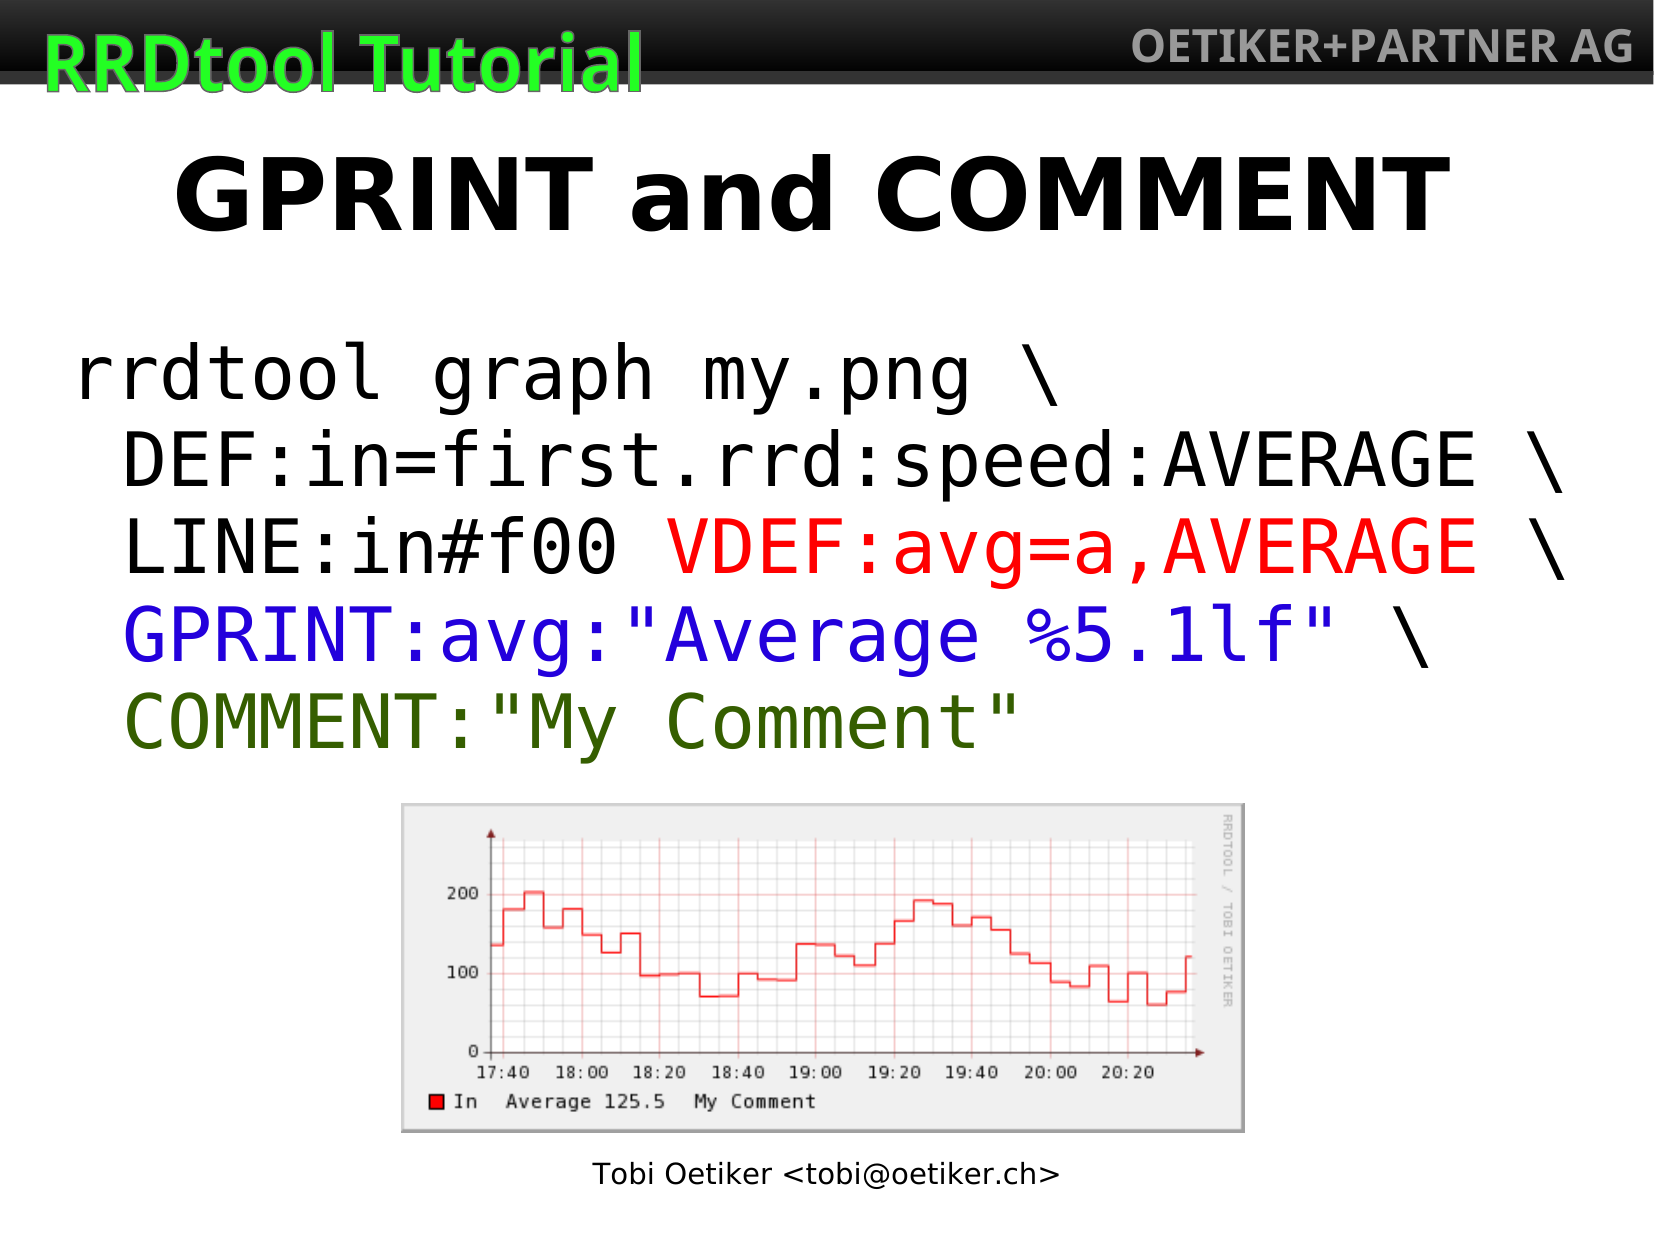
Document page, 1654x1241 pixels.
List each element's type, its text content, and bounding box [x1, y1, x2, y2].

title GPRINT and COMMENT [43, 137, 1582, 287]
list rrdtool graph my.png \ DEF:in=first.rrd:speed:AVERAGE \ LINE:in#f00 VDEF:avg=a,AVERAGE \ GPRINT:avg:"Average %5.1lf" \ COMMENT:"My Comment" [50, 329, 1571, 1099]
picture [401, 803, 1245, 1133]
